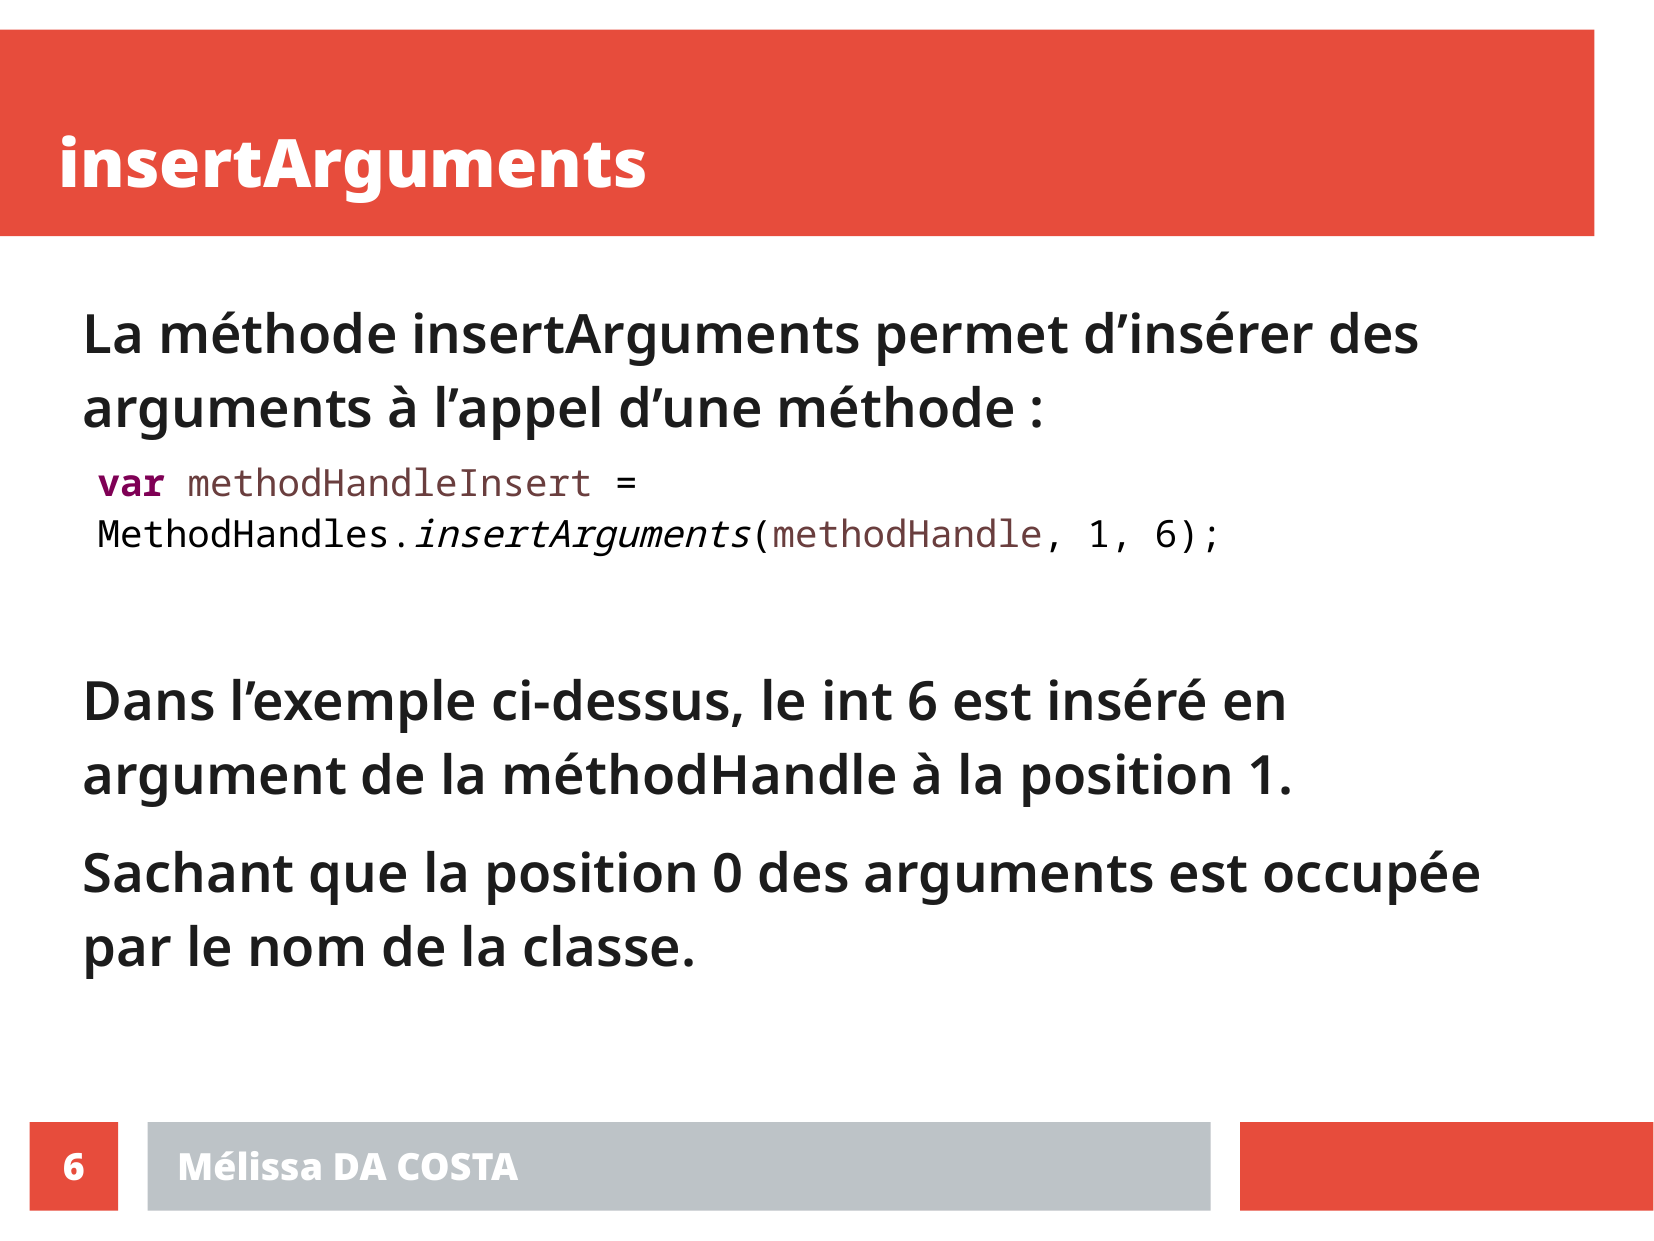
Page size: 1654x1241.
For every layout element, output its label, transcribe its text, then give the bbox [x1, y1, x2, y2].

title insertArguments [59, 59, 1595, 207]
list La méthode insertArguments permet d’insérer des arguments à l’appel d’une méthode : Dans l’exemple ci-dessus, le int 6 est inséré en argument de la méthodHandle à la position 1. Sachant que la position 0 des arguments est occupée par le nom de la classe. [82, 295, 1536, 448]
list La méthode insertArguments permet d’insérer des arguments à l’appel d’une méthode : Dans l’exemple ci-dessus, le int 6 est inséré en argument de la méthodHandle à la position 1. Sachant que la position 0 des arguments est occupée par le nom de la classe. [82, 602, 1536, 1063]
text_box var methodHandleInsert = MethodHandles.insertArguments(methodHandle, 1, 6); [82, 448, 1571, 602]
